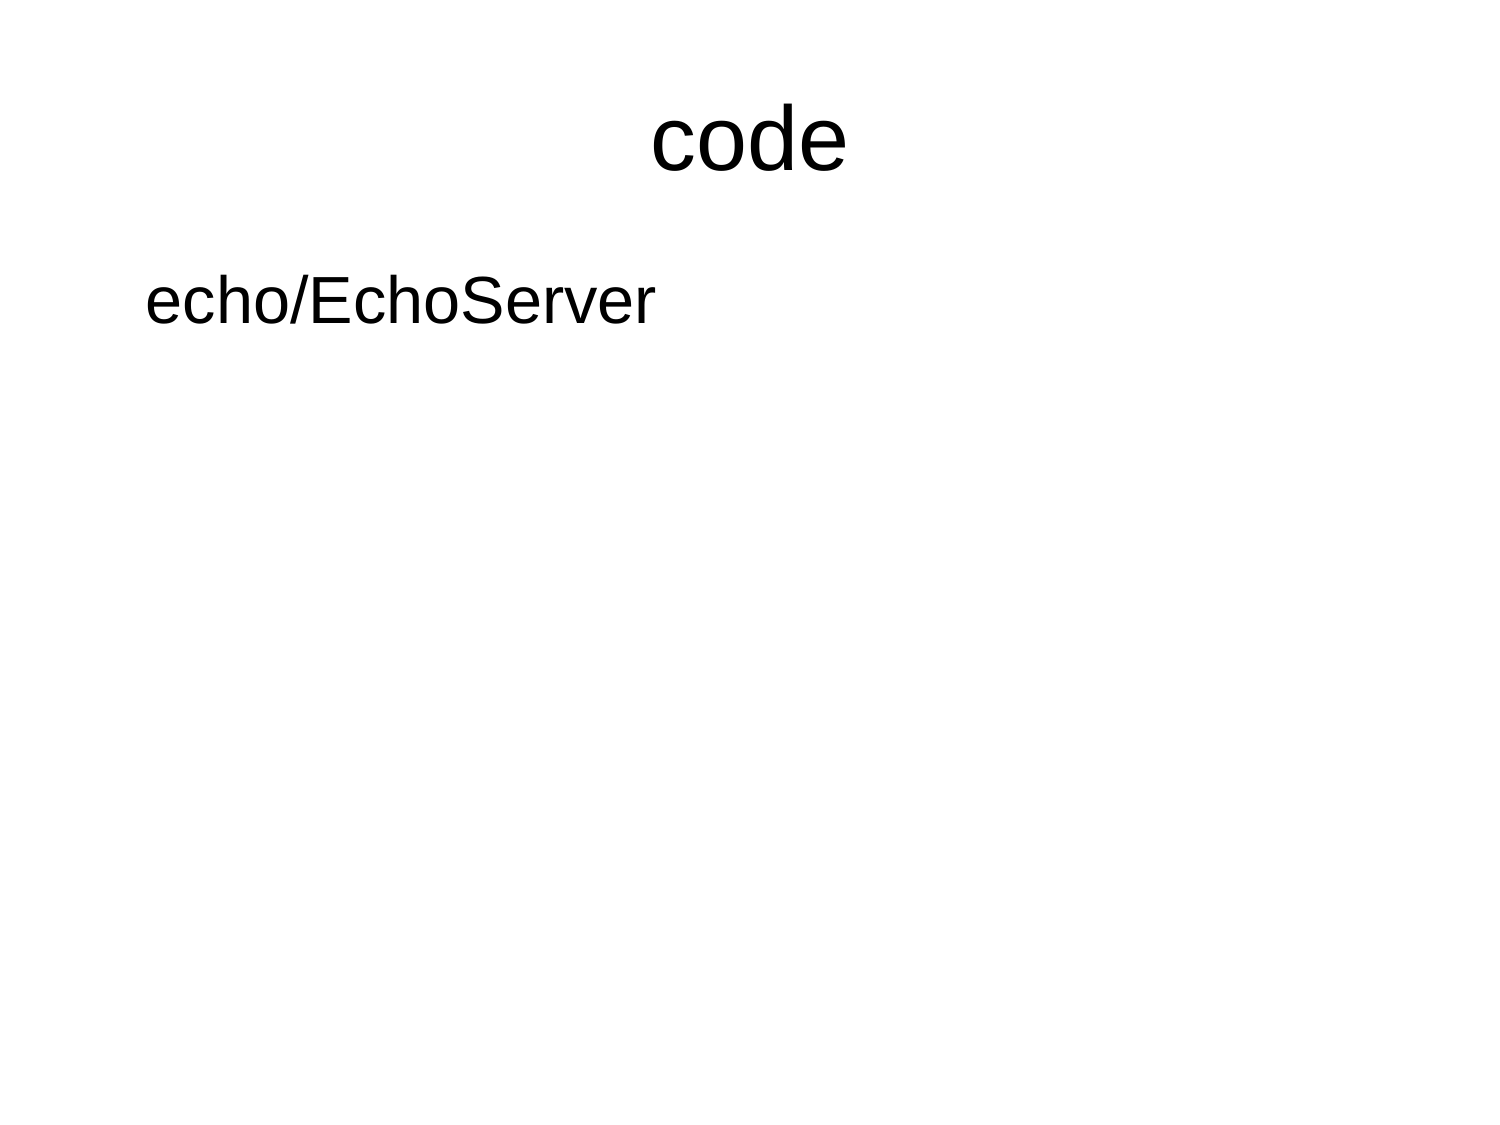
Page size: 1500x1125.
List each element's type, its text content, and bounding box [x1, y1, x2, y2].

title code [75, 44, 1425, 233]
list echo/EchoServer [75, 263, 1425, 916]
